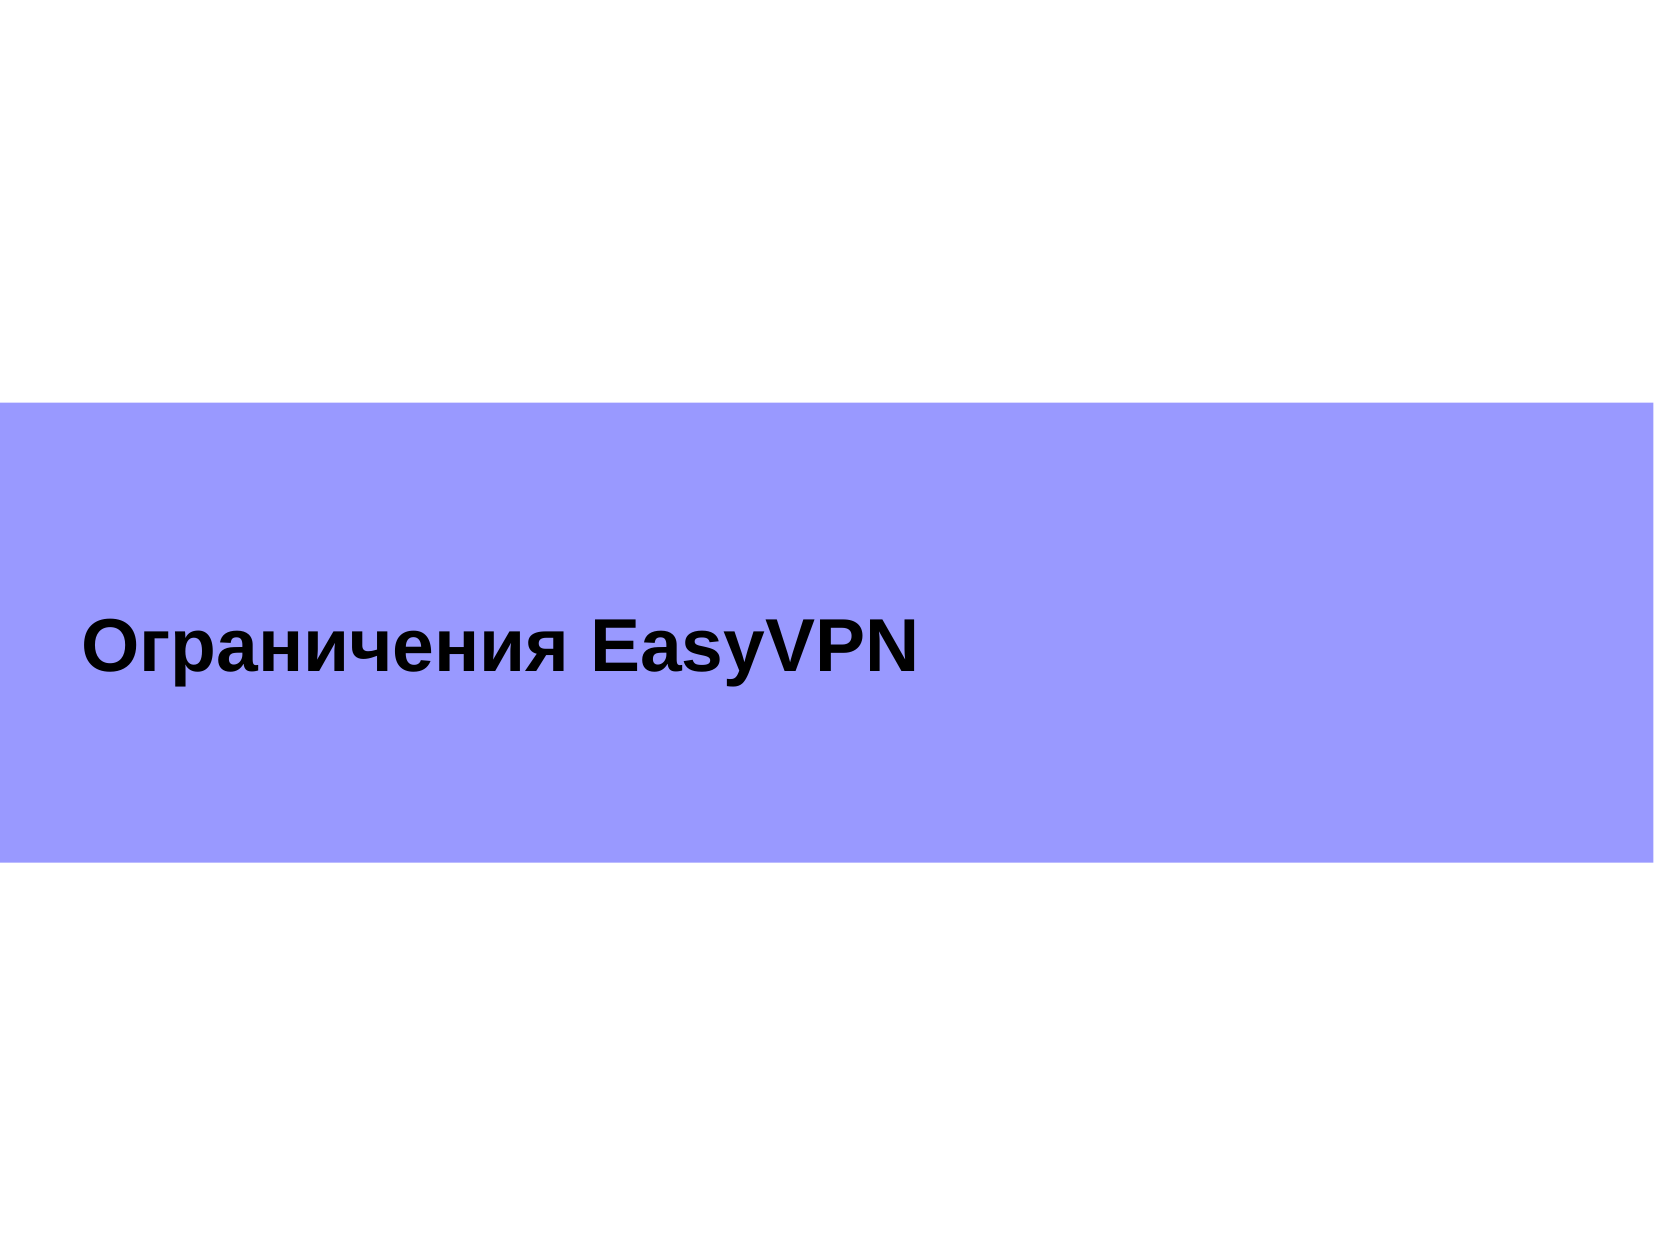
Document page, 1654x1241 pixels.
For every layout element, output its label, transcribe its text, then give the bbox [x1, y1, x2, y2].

text_box Ограничения EasyVPN [67, 600, 1530, 772]
